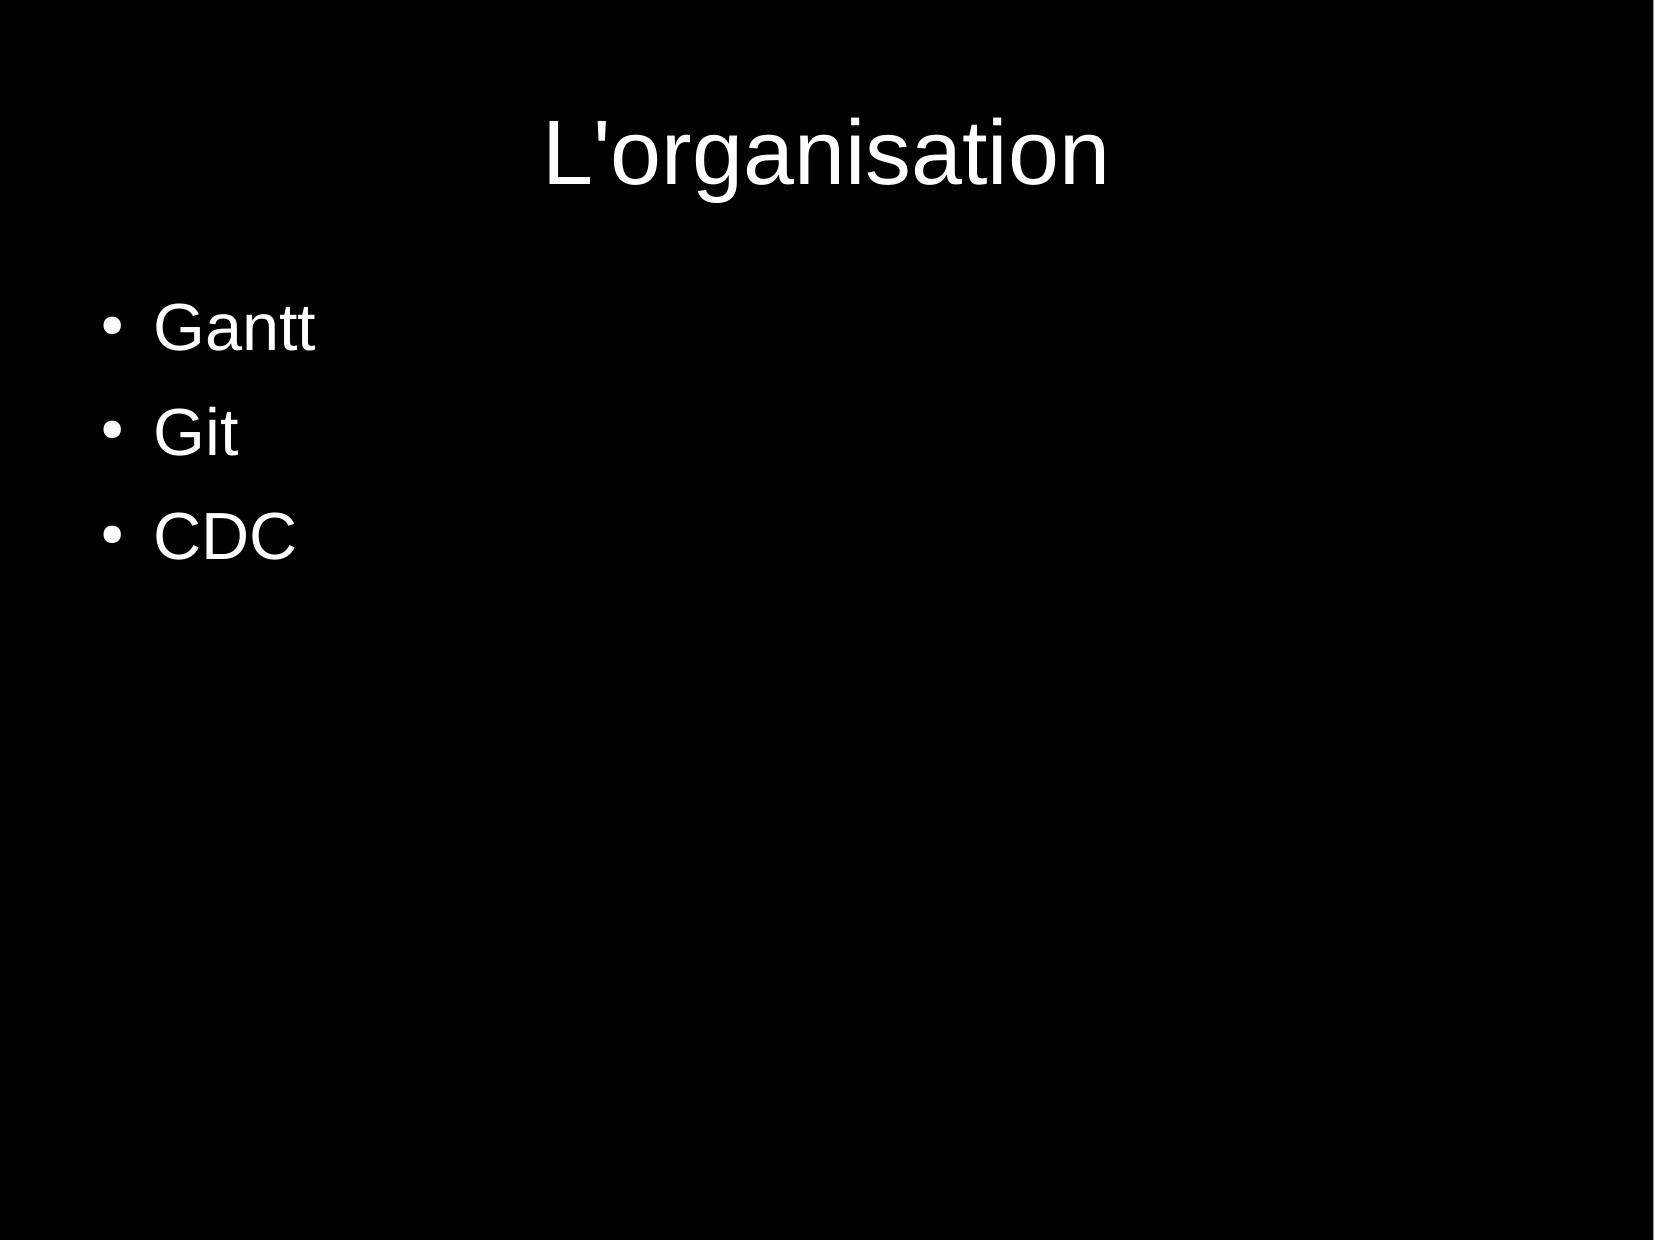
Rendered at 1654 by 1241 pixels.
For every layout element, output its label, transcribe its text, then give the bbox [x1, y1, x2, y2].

list Gantt Git CDC [82, 290, 1571, 1109]
title L'organisation [82, 49, 1571, 257]
